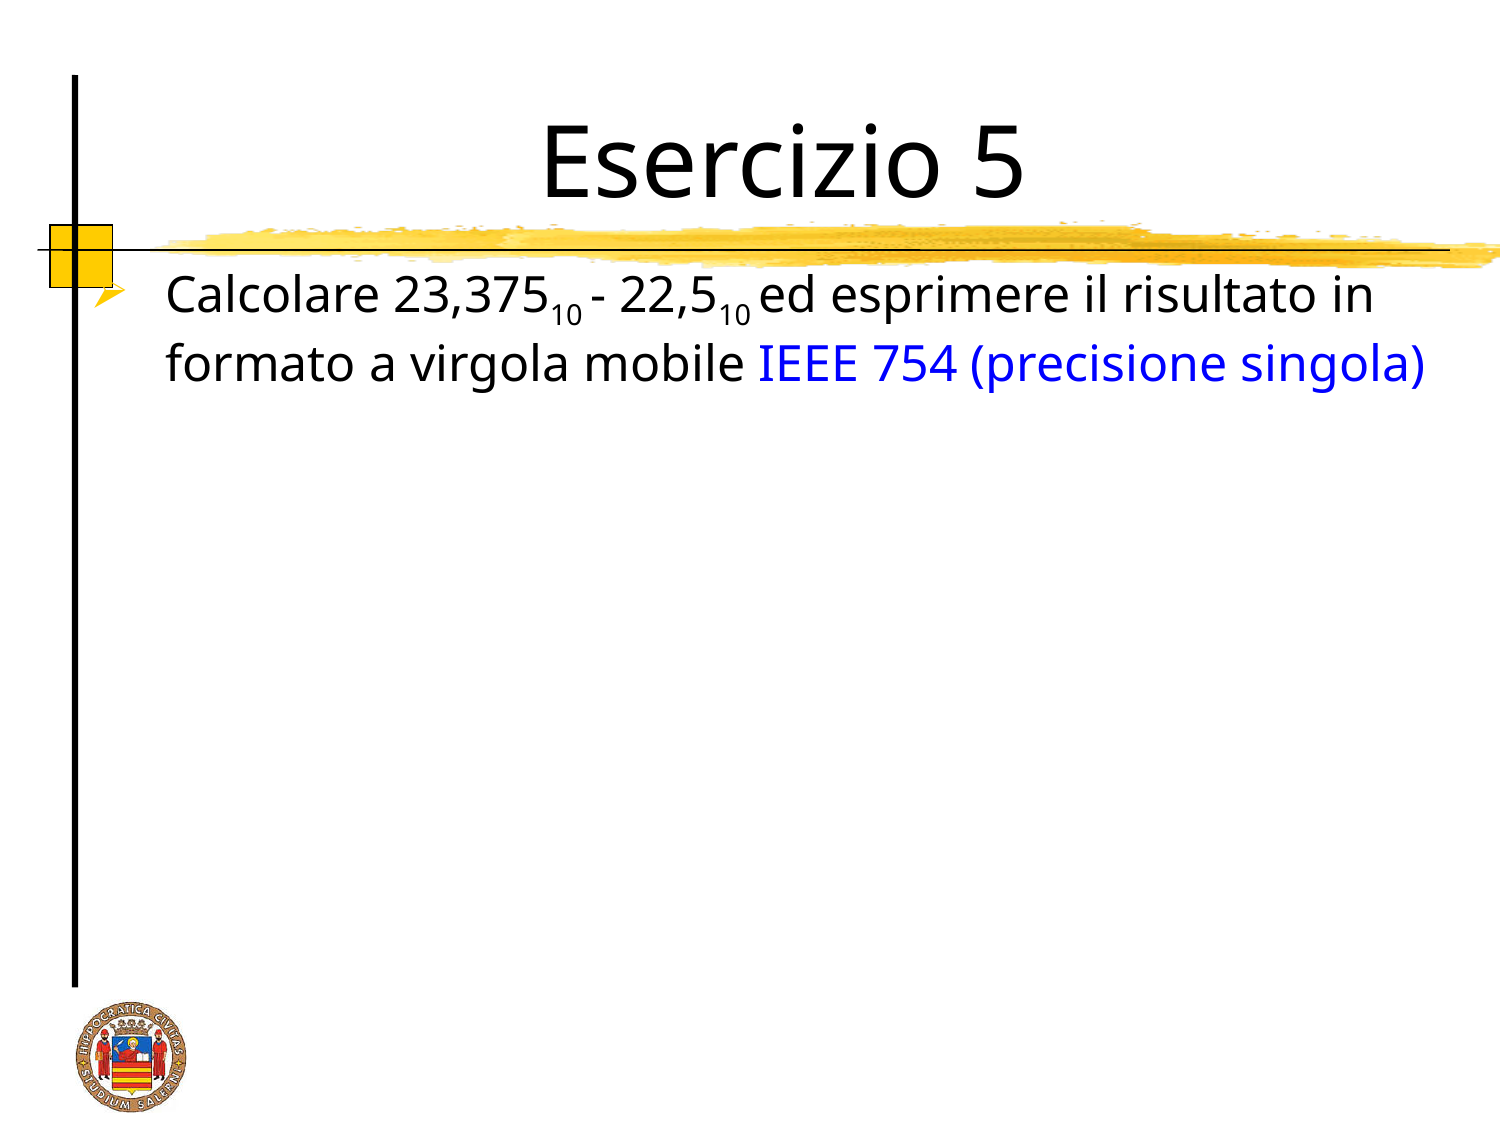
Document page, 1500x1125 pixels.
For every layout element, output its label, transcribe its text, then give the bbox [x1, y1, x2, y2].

picture [75, 999, 187, 1113]
picture [150, 225, 1500, 279]
list Calcolare 23,37510 - 22,510 ed esprimere il risultato in formato a virgola mobile IEEE 754 (precisione singola) [75, 255, 1483, 929]
title Esercizio 5 [66, 37, 1500, 225]
